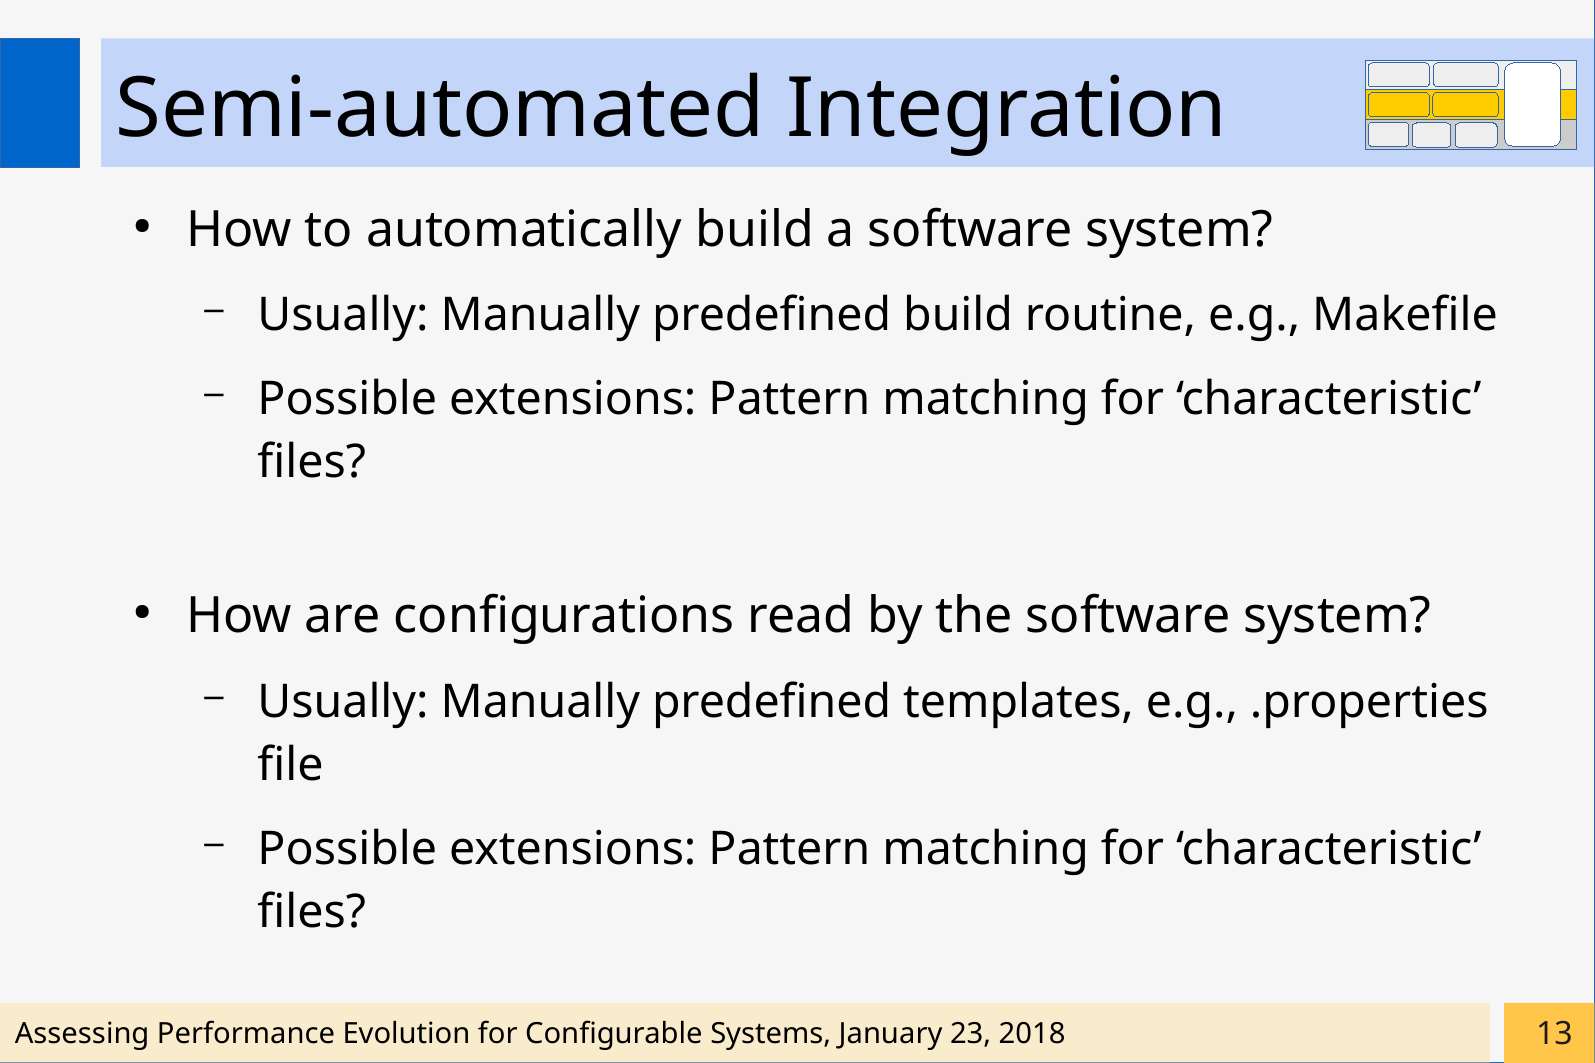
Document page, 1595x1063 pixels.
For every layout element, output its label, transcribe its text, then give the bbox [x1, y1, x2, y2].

title Semi-automated Integration [115, 42, 1515, 168]
text_box [1365, 60, 1577, 150]
list How to automatically build a software system? Usually: Manually predefined build routine, e.g., Makefile Possible extensions: Pattern matching for ‘characteristic’ files? How are configurations read by the software system? Usually: Manually predefined templates, e.g., .properties file Possible extensions: Pattern matching for ‘characteristic’ files? [115, 192, 1515, 978]
